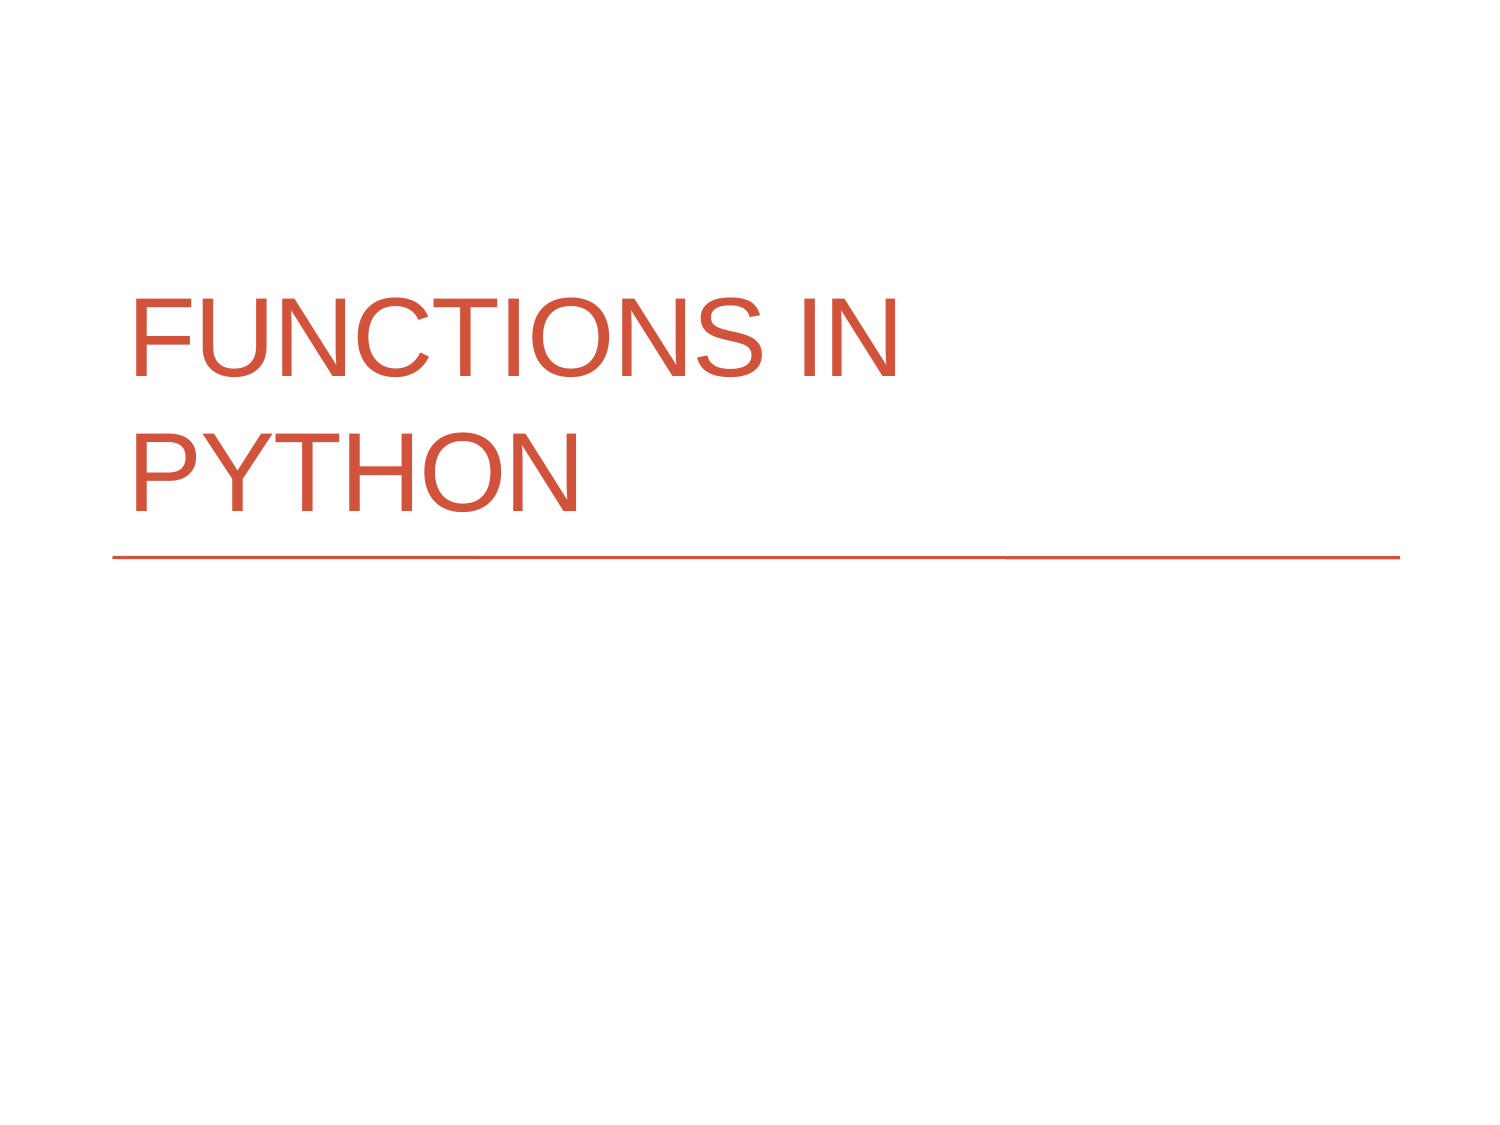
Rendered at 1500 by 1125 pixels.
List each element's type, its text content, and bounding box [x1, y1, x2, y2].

title Functions in Python [112, 224, 1401, 542]
